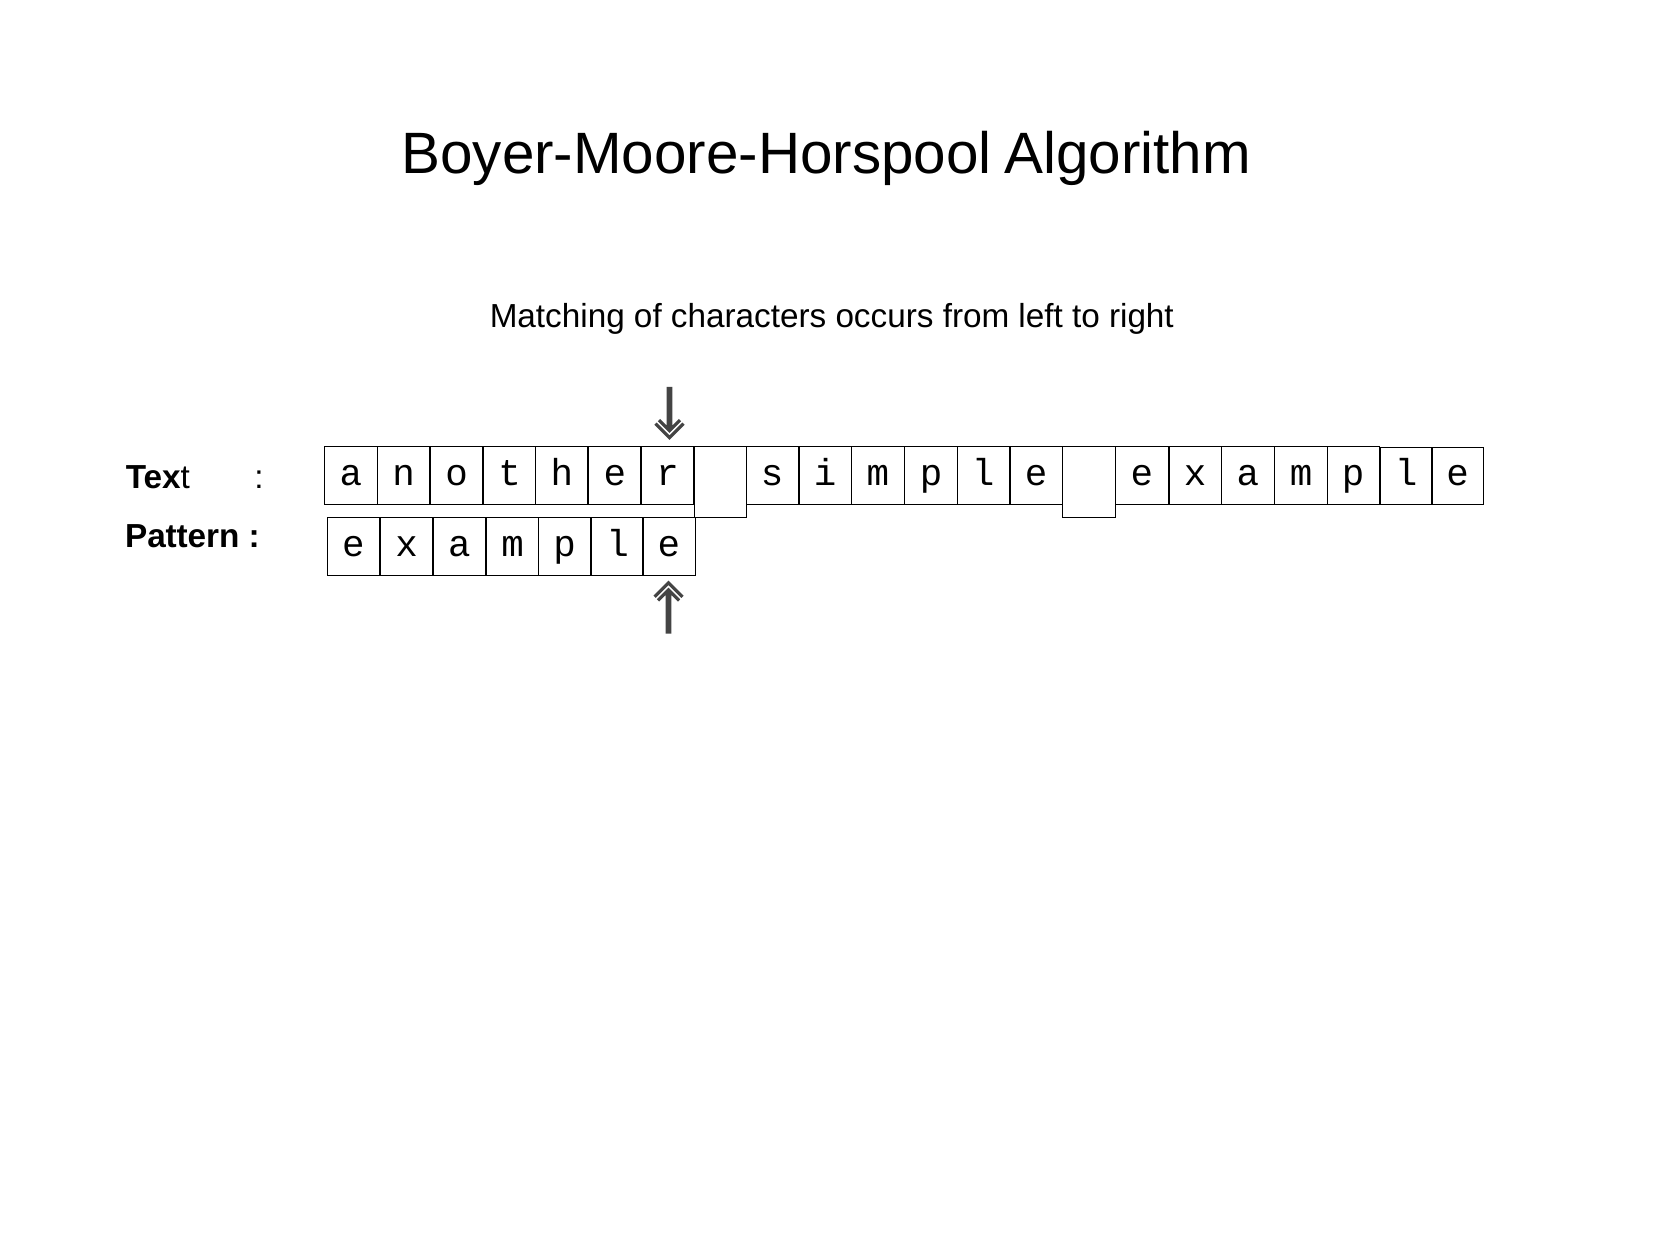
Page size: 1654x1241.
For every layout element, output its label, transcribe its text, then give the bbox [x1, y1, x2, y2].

text_box e [1010, 446, 1062, 502]
subtitle [82, 290, 1571, 1010]
text_box r [641, 446, 694, 502]
text_box [694, 446, 747, 518]
text_box t [483, 446, 535, 502]
text_box o [430, 446, 483, 502]
text_box e [642, 517, 696, 573]
text_box e [588, 446, 641, 502]
text_box m [1274, 446, 1327, 502]
text_box [1062, 446, 1116, 518]
text_box p [1327, 446, 1380, 502]
text_box n [377, 446, 430, 502]
picture [653, 386, 686, 441]
text_box e [1115, 446, 1169, 502]
text_box i [799, 446, 851, 502]
text_box x [380, 517, 433, 573]
text_box a [1221, 446, 1274, 502]
text_box l [591, 517, 642, 573]
text_box a [433, 517, 486, 573]
picture [653, 580, 685, 635]
text_box p [538, 517, 591, 573]
text_box Matching of characters occurs from left to right [475, 290, 1190, 343]
text_box Text : [108, 448, 282, 506]
text_box x [1169, 446, 1221, 502]
text_box Pattern : [107, 507, 278, 565]
title Boyer-Moore-Horspool Algorithm [82, 49, 1571, 257]
text_box e [327, 517, 380, 573]
text_box p [904, 446, 957, 502]
text_box e [1431, 447, 1484, 502]
text_box m [851, 446, 904, 502]
text_box l [957, 446, 1010, 502]
text_box h [535, 446, 588, 502]
text_box m [486, 517, 538, 573]
text_box s [746, 446, 799, 502]
text_box l [1380, 447, 1431, 502]
text_box a [324, 446, 377, 502]
